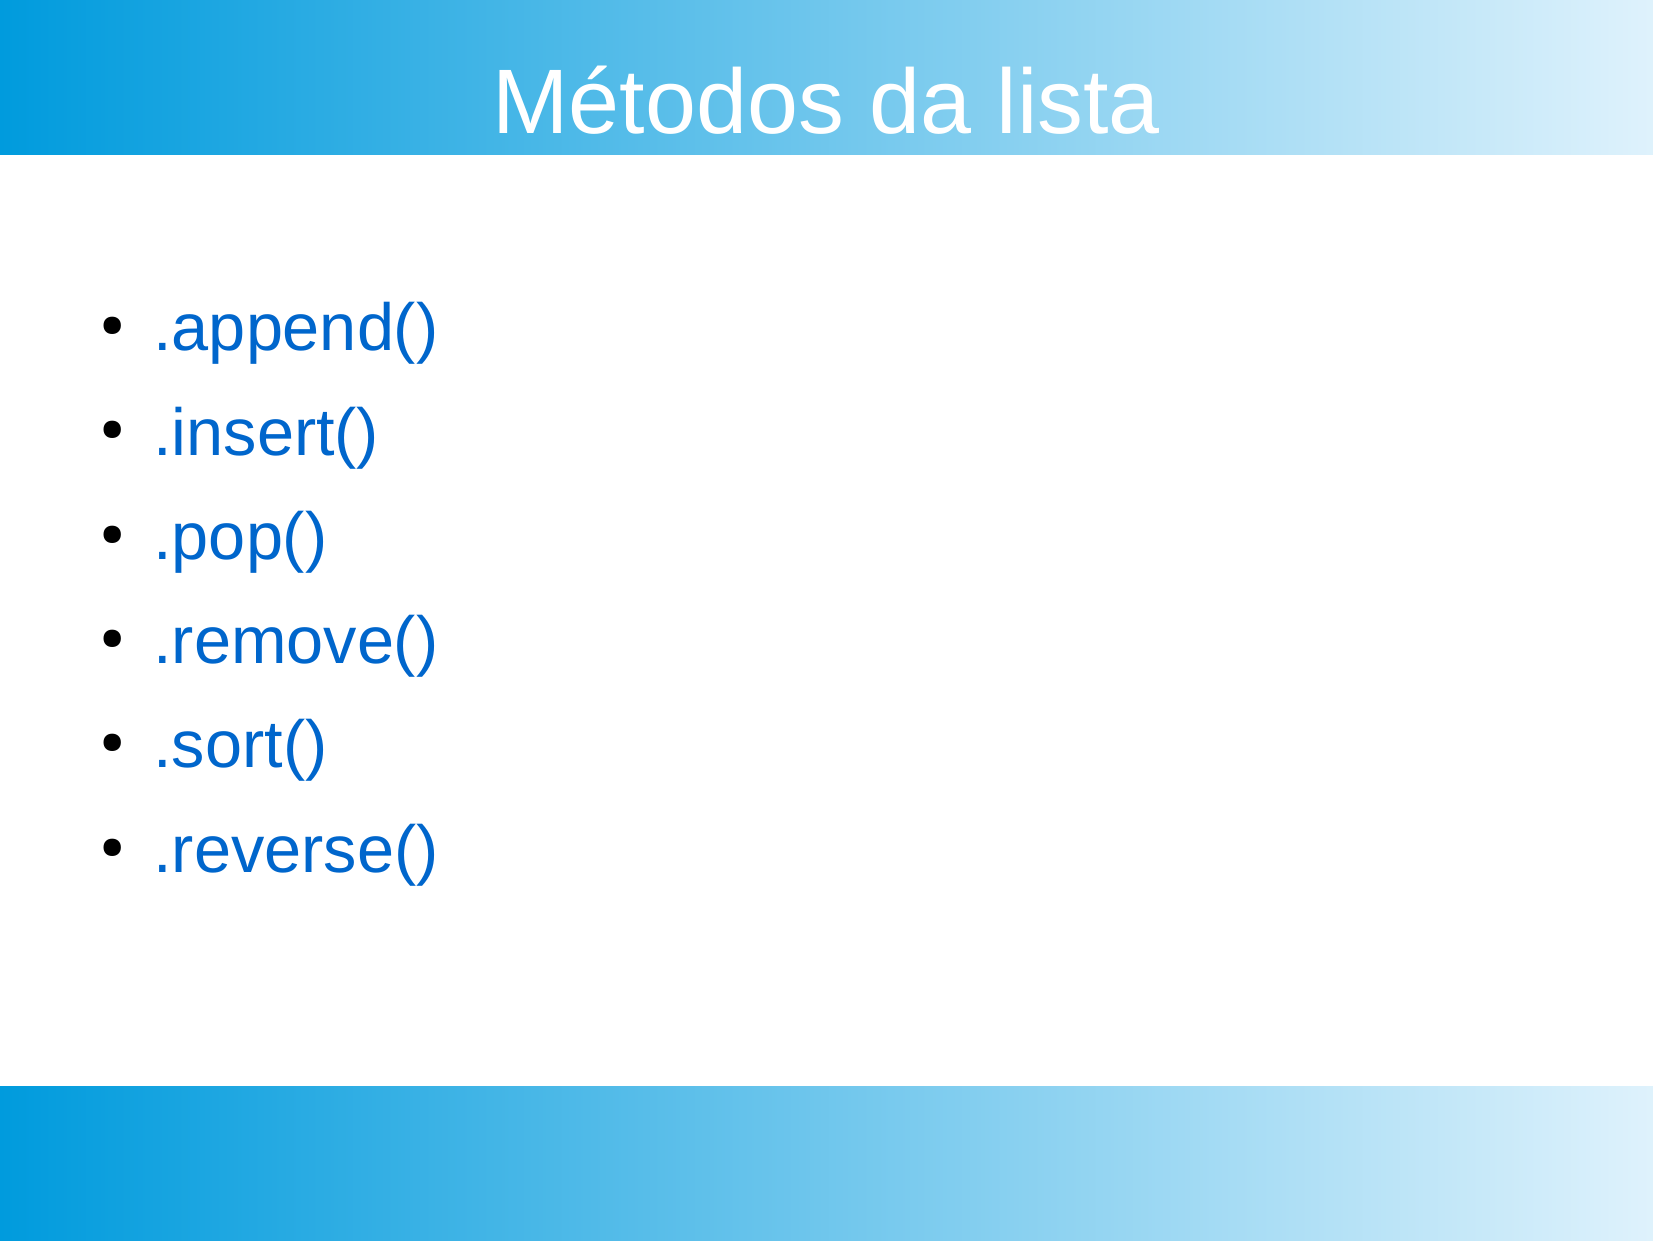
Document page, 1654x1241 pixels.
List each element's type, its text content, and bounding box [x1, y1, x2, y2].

title Métodos da lista [82, 49, 1571, 155]
list .append() .insert() .pop() .remove() .sort() .reverse() [82, 290, 1571, 1010]
